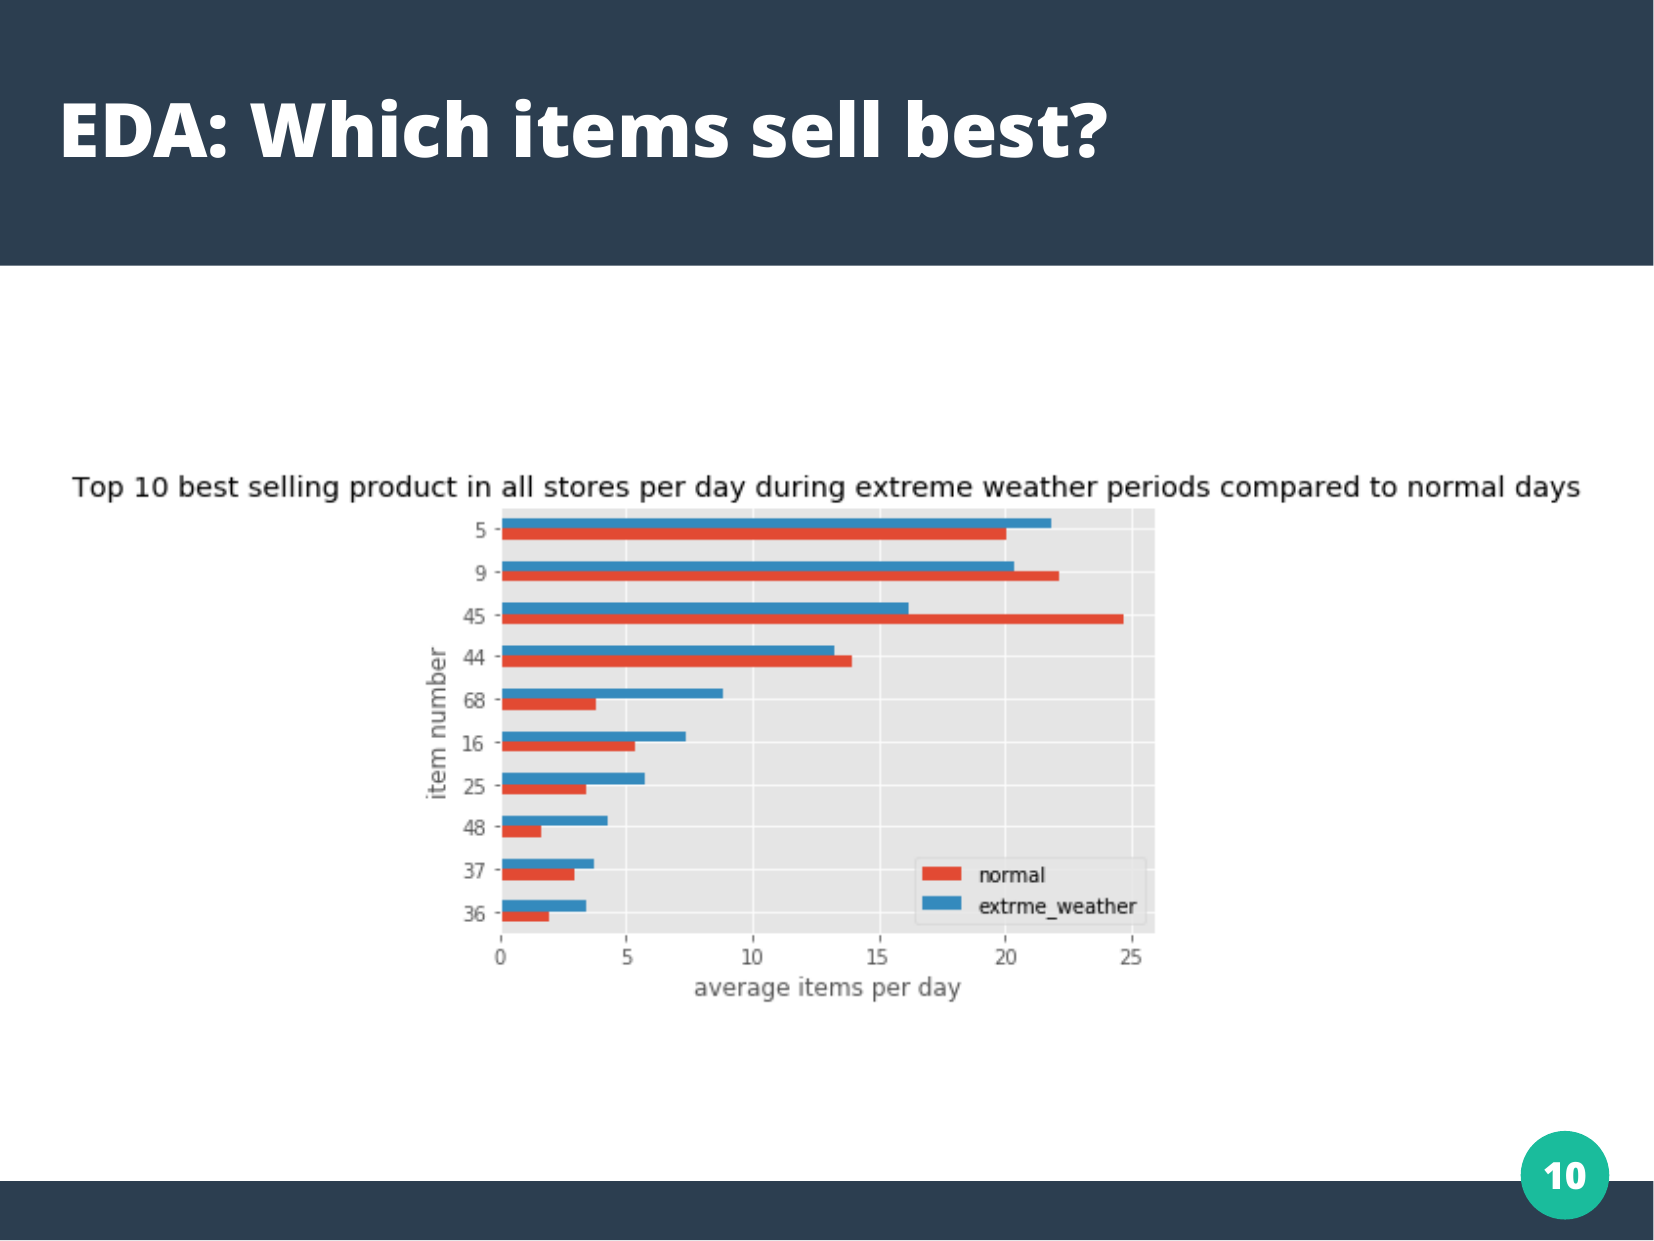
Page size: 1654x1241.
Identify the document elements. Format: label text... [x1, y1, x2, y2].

title EDA: Which items sell best? [59, 49, 1595, 207]
picture [59, 462, 1595, 1014]
